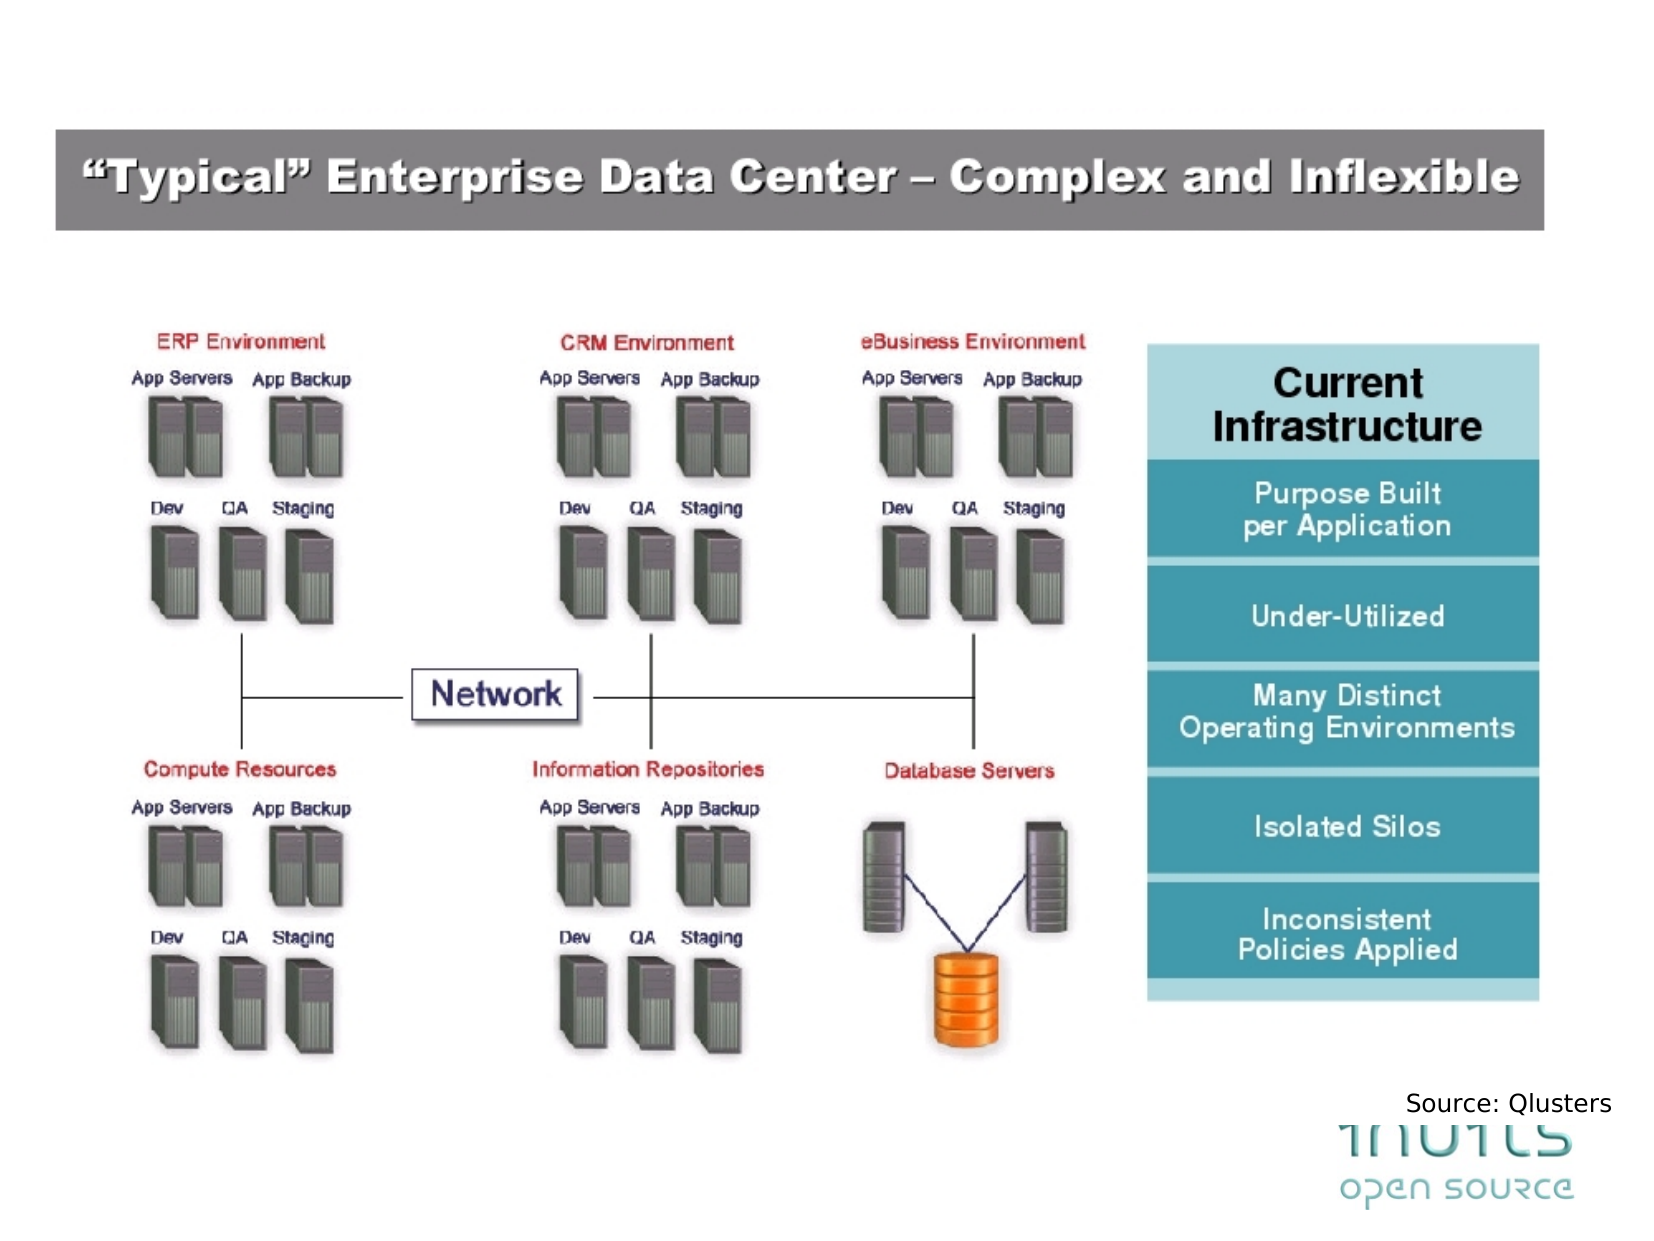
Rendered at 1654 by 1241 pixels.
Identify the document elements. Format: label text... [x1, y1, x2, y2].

text_box Source: Qlusters [1405, 1089, 1613, 1119]
picture [18, 108, 1576, 1210]
